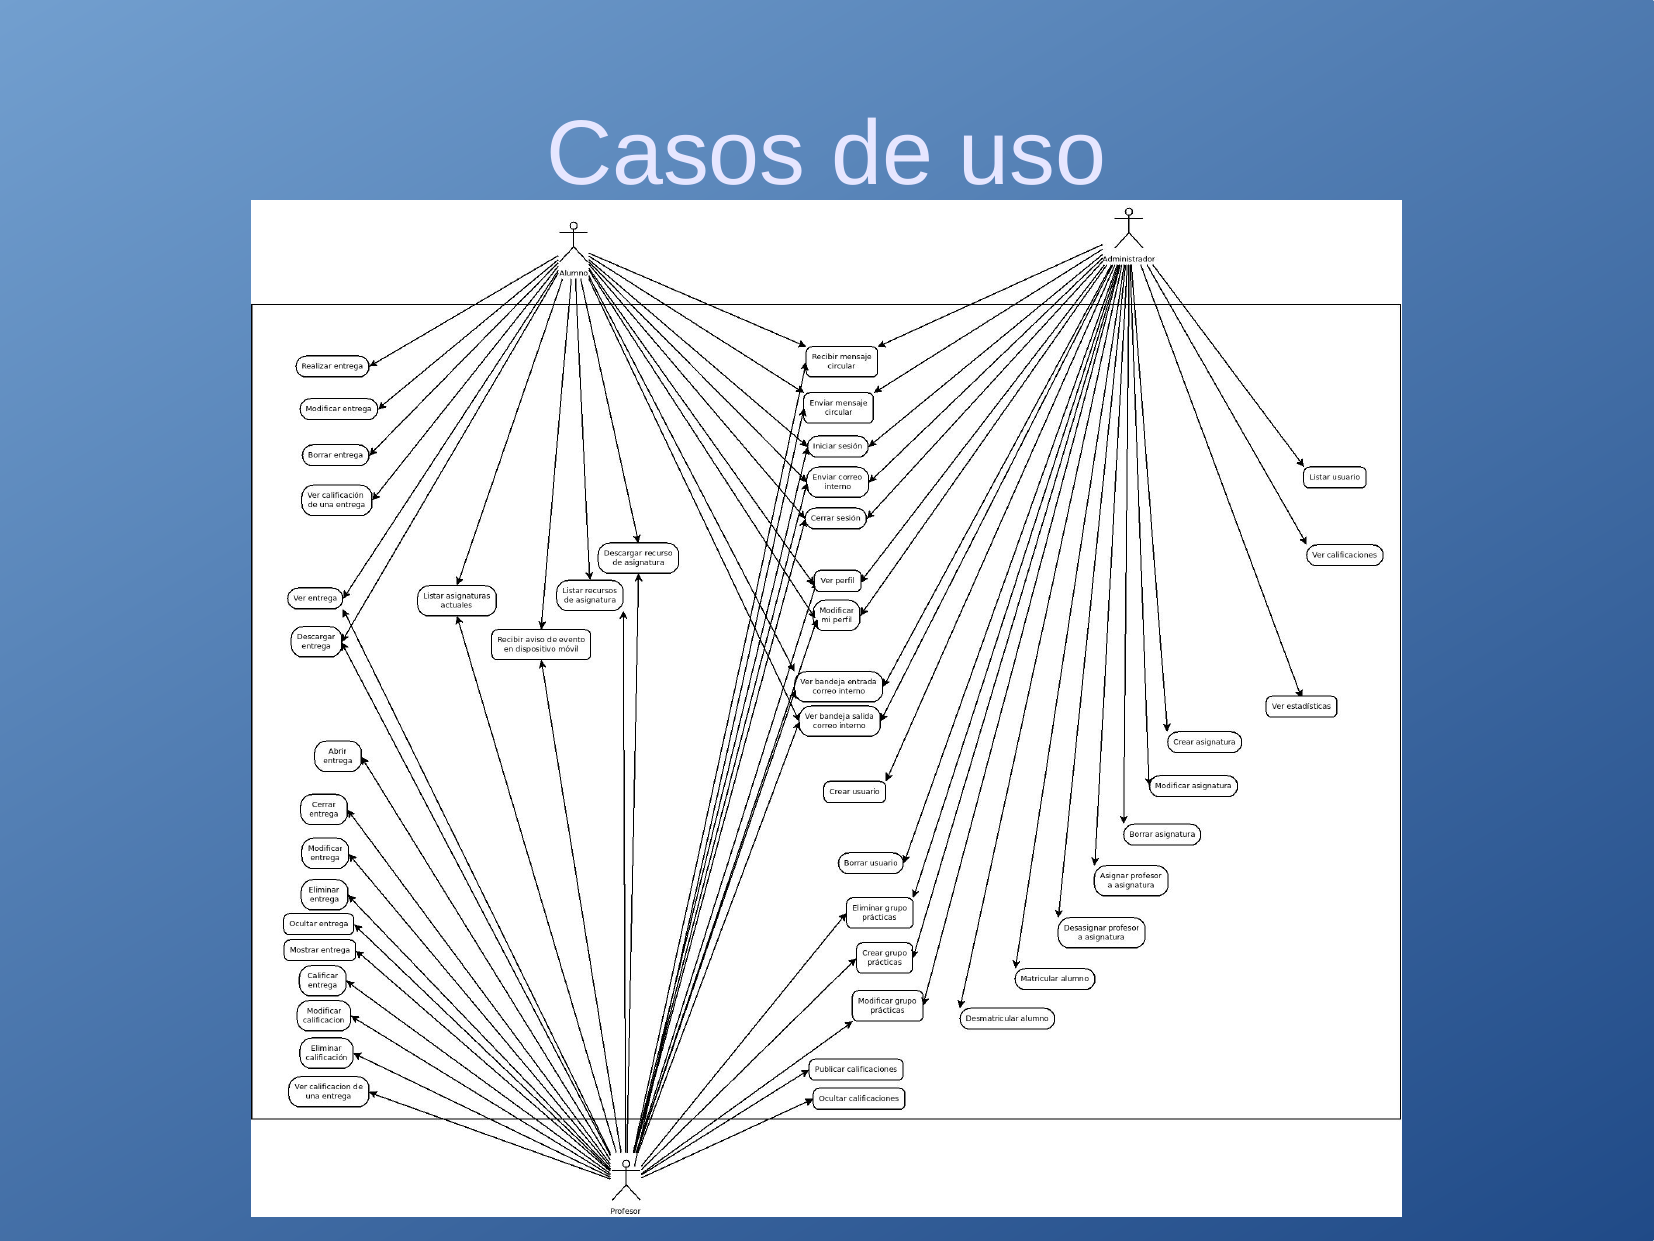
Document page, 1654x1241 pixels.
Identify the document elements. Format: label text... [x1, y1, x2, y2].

title Casos de uso [82, 49, 1571, 257]
picture [251, 200, 1402, 1217]
